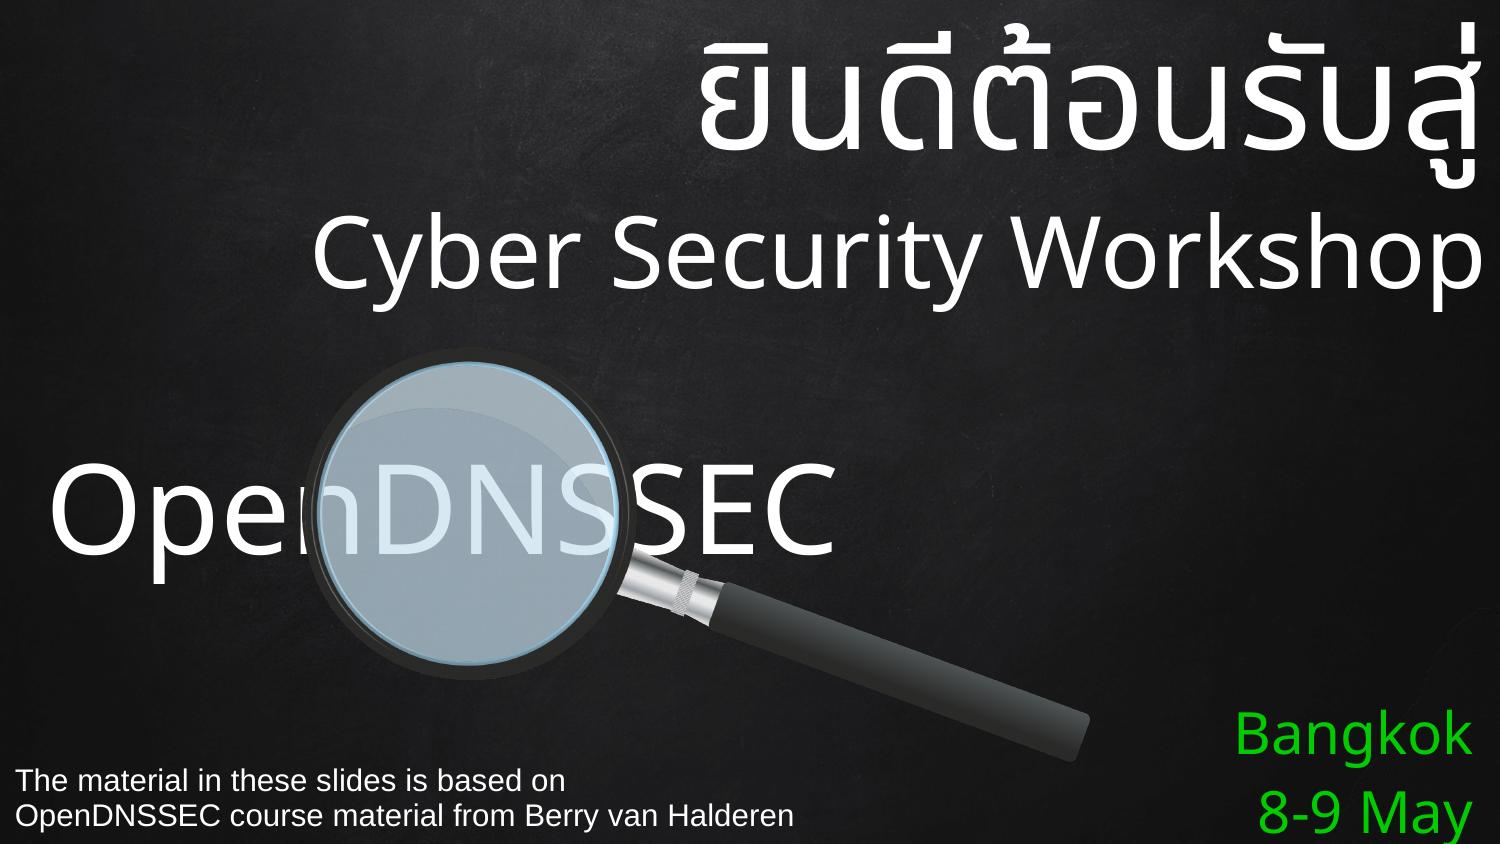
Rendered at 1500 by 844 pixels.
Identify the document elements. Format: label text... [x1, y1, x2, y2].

title ยินดีต้อนรับสู่ Cyber Security Workshop [0, 0, 1489, 345]
text_box Bangkok 8-9 May 2019 [1138, 685, 1489, 834]
title OpenDNSSEC [0, 409, 302, 600]
text_box The material in these slides is based on OpenDNSSEC course material from Berry van Halderen [0, 755, 827, 841]
picture [0, 0, 1500, 844]
